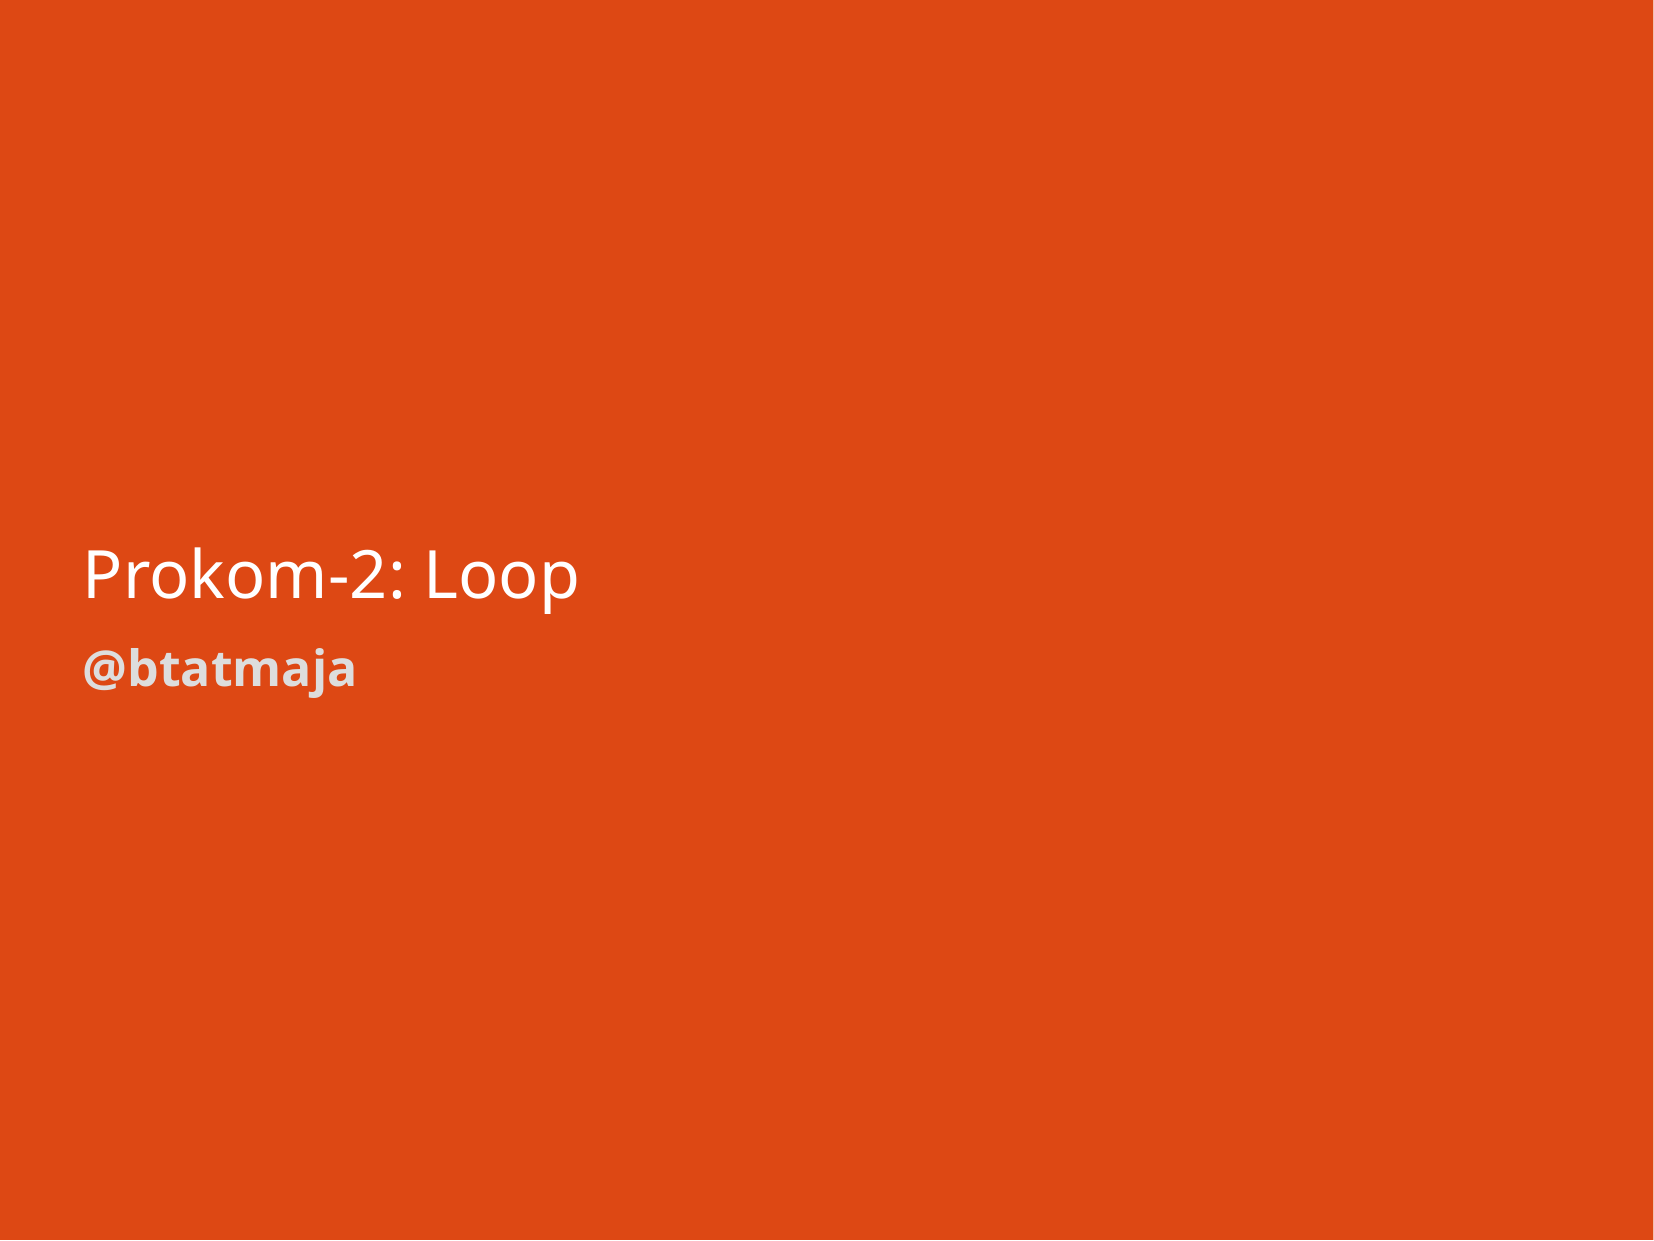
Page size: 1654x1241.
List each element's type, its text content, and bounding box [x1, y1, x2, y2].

subtitle @btatmaja [82, 625, 1571, 709]
title Prokom-2: Loop [82, 519, 1571, 625]
